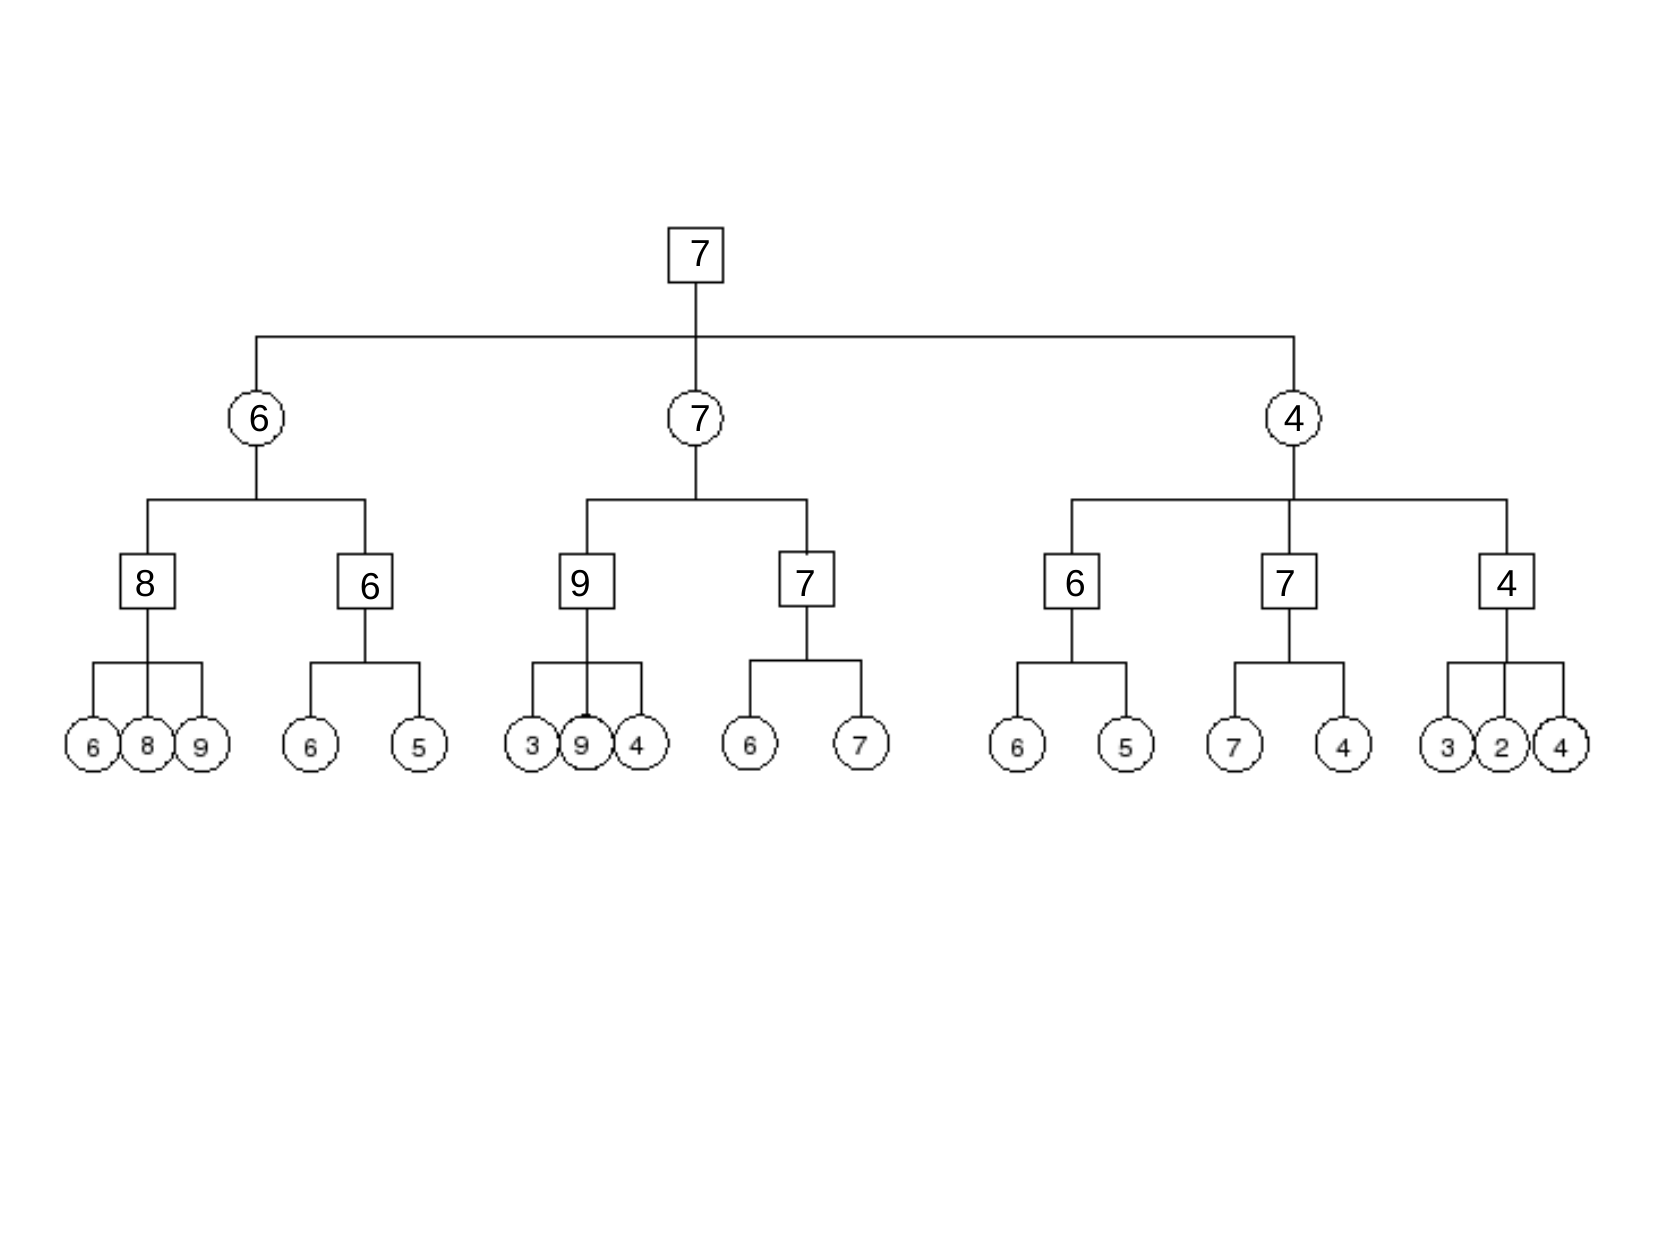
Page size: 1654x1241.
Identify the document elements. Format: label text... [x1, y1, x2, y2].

text_box 4 [1269, 390, 1320, 447]
text_box 7 [1260, 555, 1311, 612]
text_box 8 [120, 555, 171, 612]
text_box 7 [675, 225, 726, 282]
picture [52, 214, 1606, 781]
text_box 7 [780, 555, 831, 612]
text_box 7 [675, 390, 726, 447]
text_box 6 [345, 557, 396, 615]
text_box 4 [1481, 555, 1533, 612]
text_box 6 [234, 390, 285, 447]
text_box 9 [555, 555, 606, 612]
text_box 6 [1050, 555, 1101, 612]
